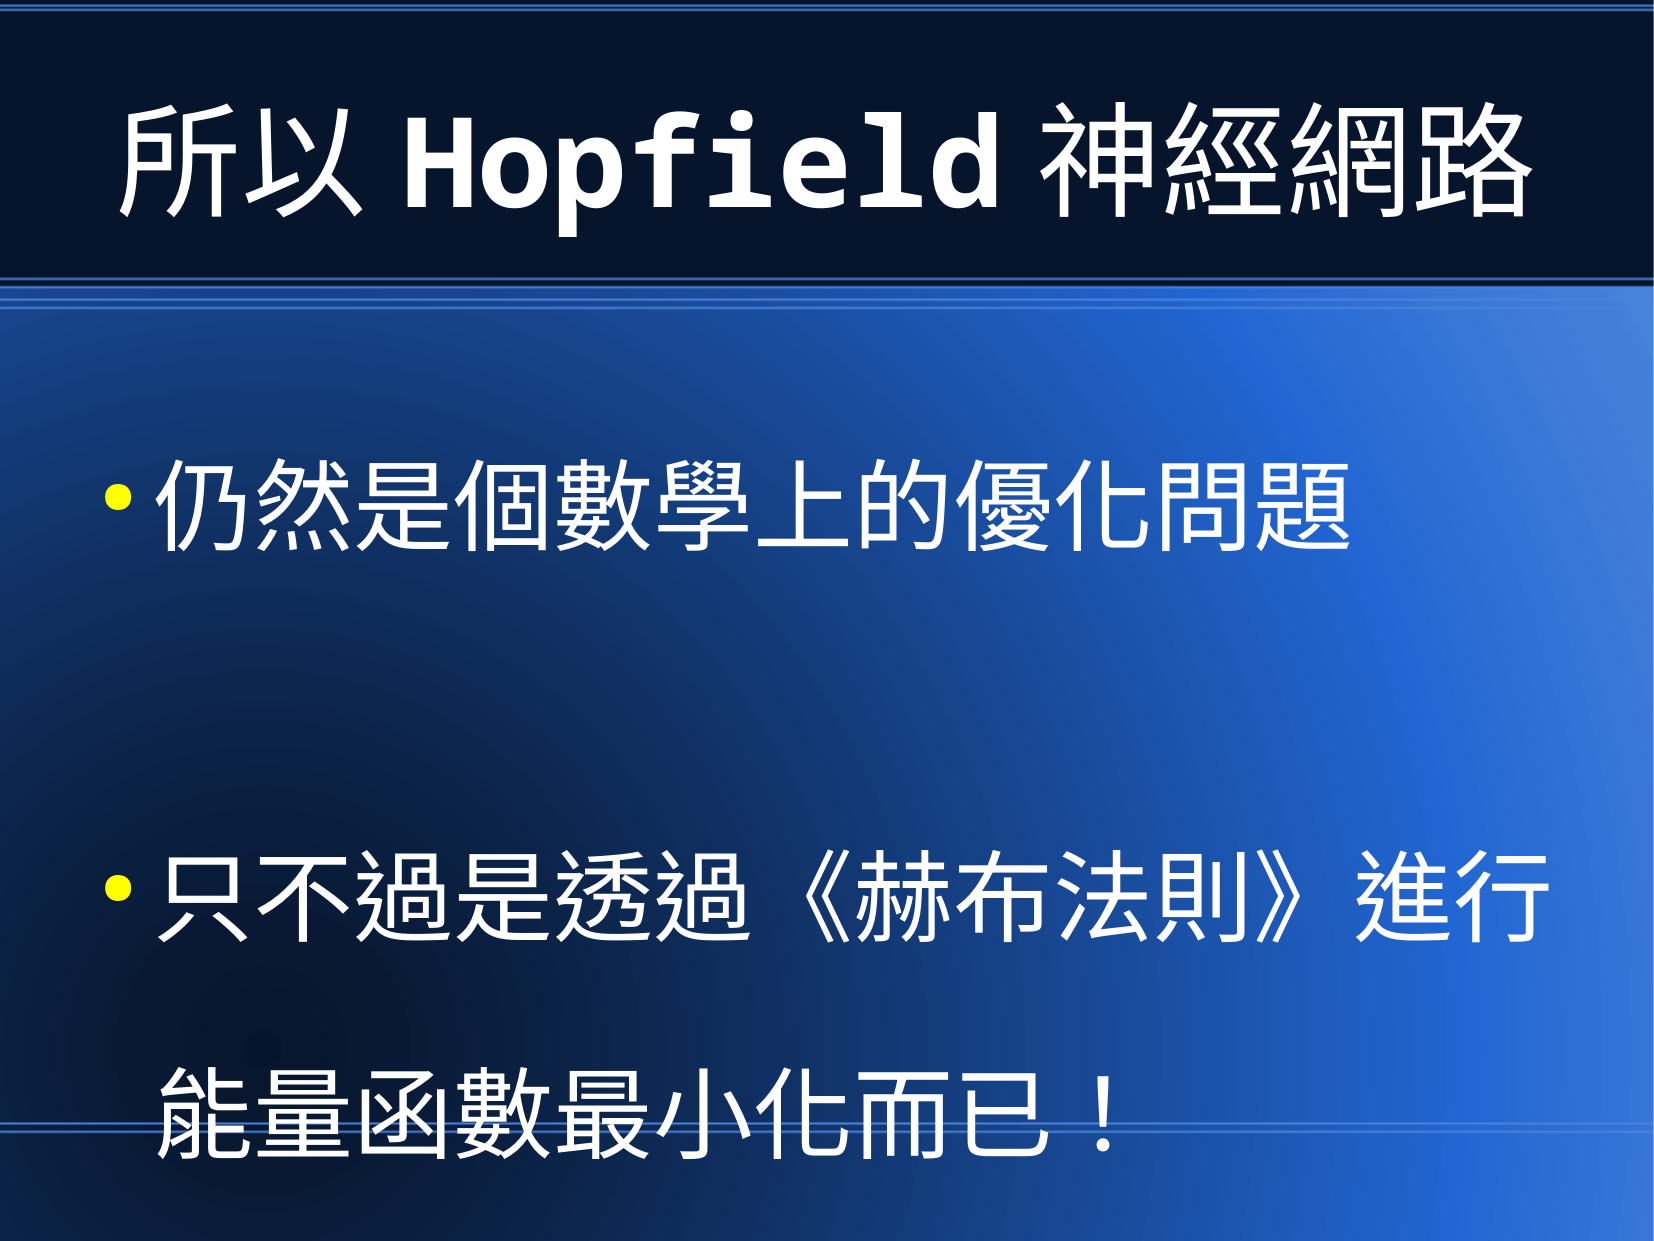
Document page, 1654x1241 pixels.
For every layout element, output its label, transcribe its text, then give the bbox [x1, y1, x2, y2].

list 仍然是個數學上的優化問題 只不過是透過《赫布法則》進行能量函數最小化而已！ [82, 355, 1571, 1241]
picture [0, 0, 1654, 1241]
title 所以Hopfield神經網路 [82, 49, 1571, 257]
